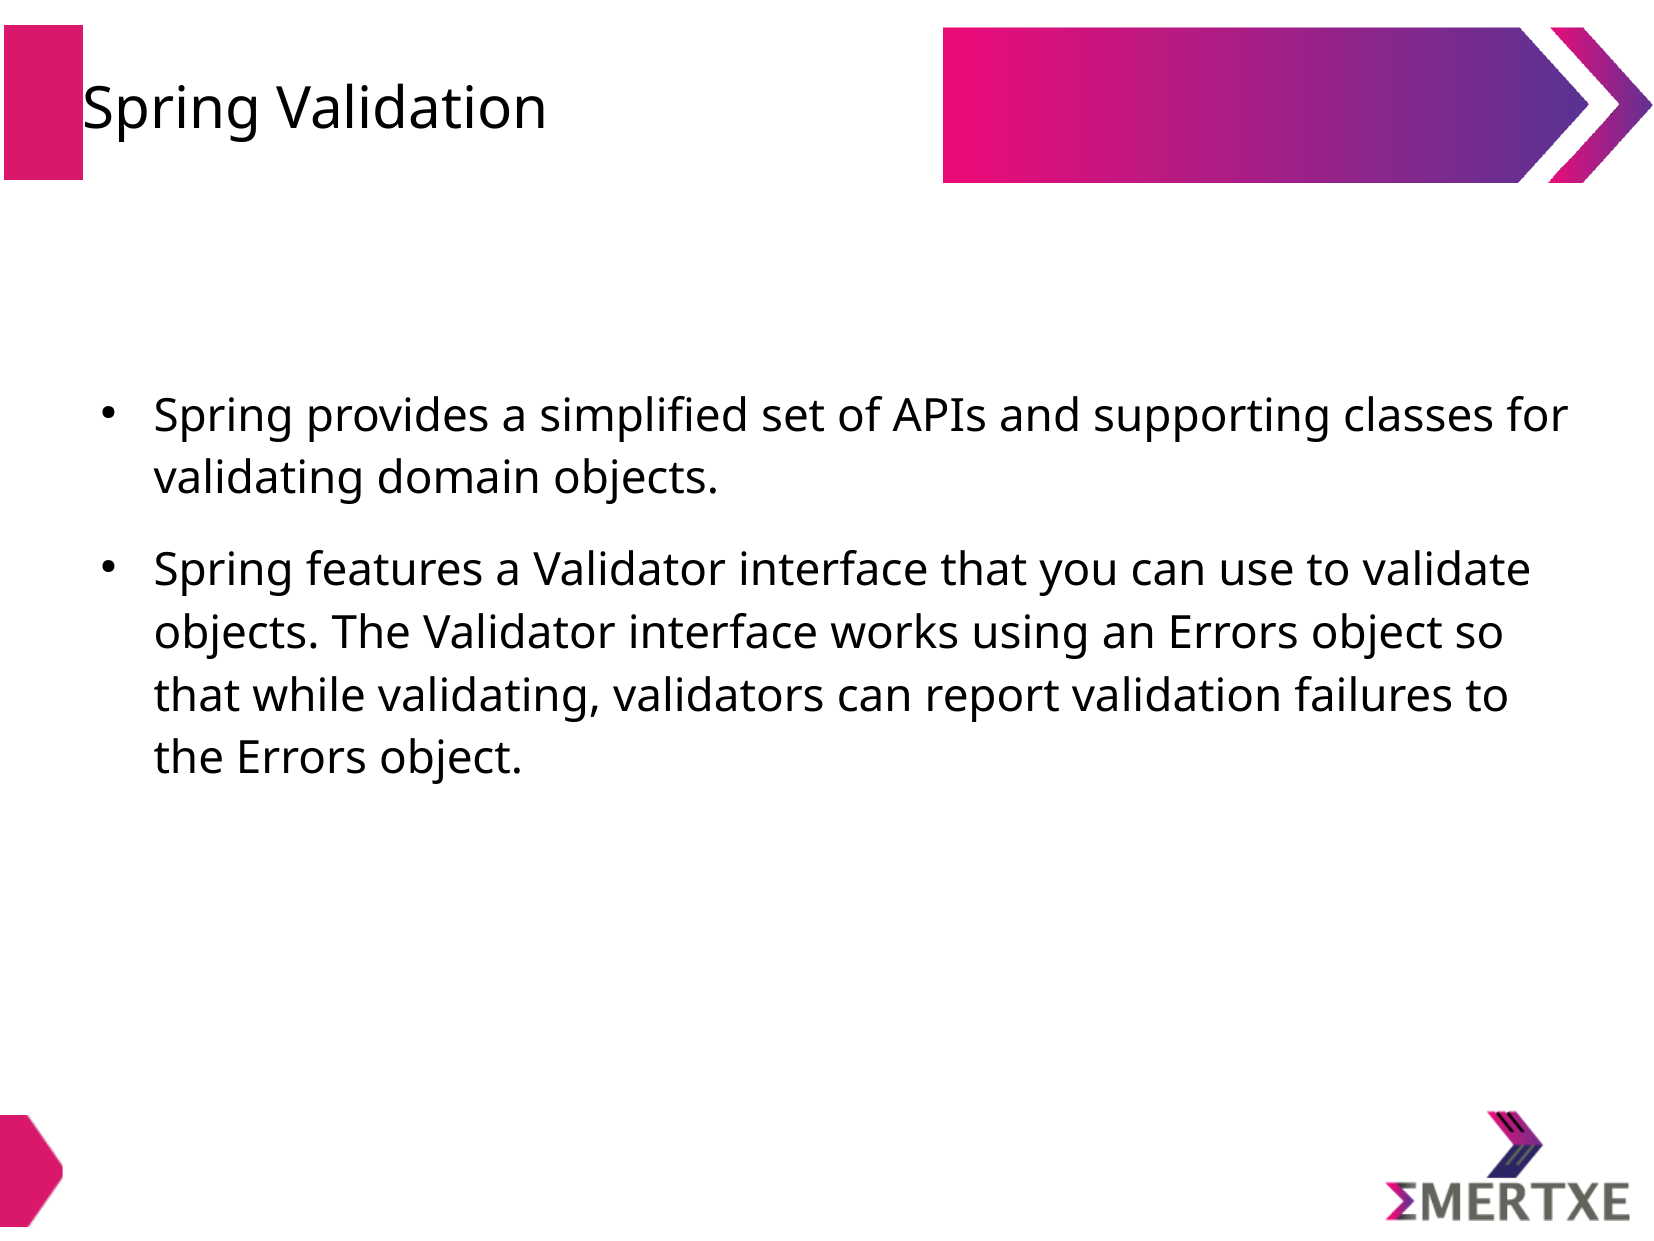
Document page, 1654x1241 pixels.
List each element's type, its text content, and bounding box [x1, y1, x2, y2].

picture [1571, 27, 1653, 183]
title Spring Validation [82, 2, 1571, 210]
list Spring provides a simplified set of APIs and supporting classes for validating domain objects. Spring features a Validator interface that you can use to validate objects. The Validator interface works using an Errors object so that while validating, validators can report validation failures to the Errors object. [82, 290, 1571, 1010]
picture [1385, 1107, 1631, 1221]
